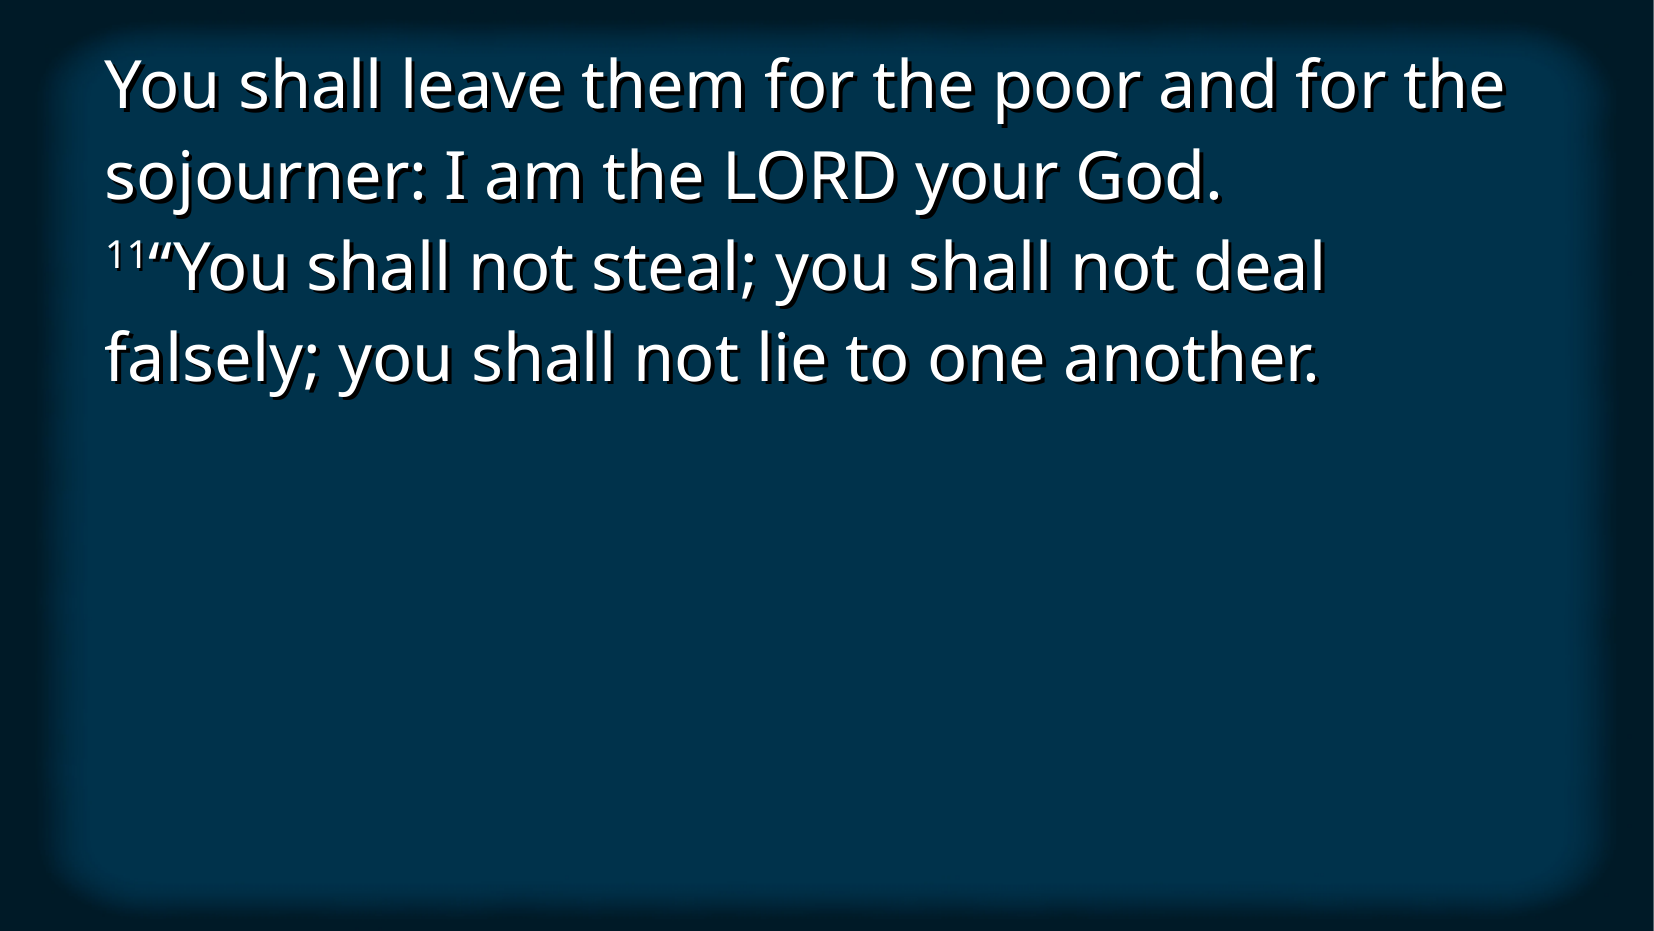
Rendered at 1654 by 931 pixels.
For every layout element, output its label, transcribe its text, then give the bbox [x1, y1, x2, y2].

text_box You shall leave them for the poor and for the sojourner: I am the LORD your God. 11“You shall not steal; you shall not deal falsely; you shall not lie to one another. [90, 30, 1576, 400]
picture [0, 0, 1654, 931]
